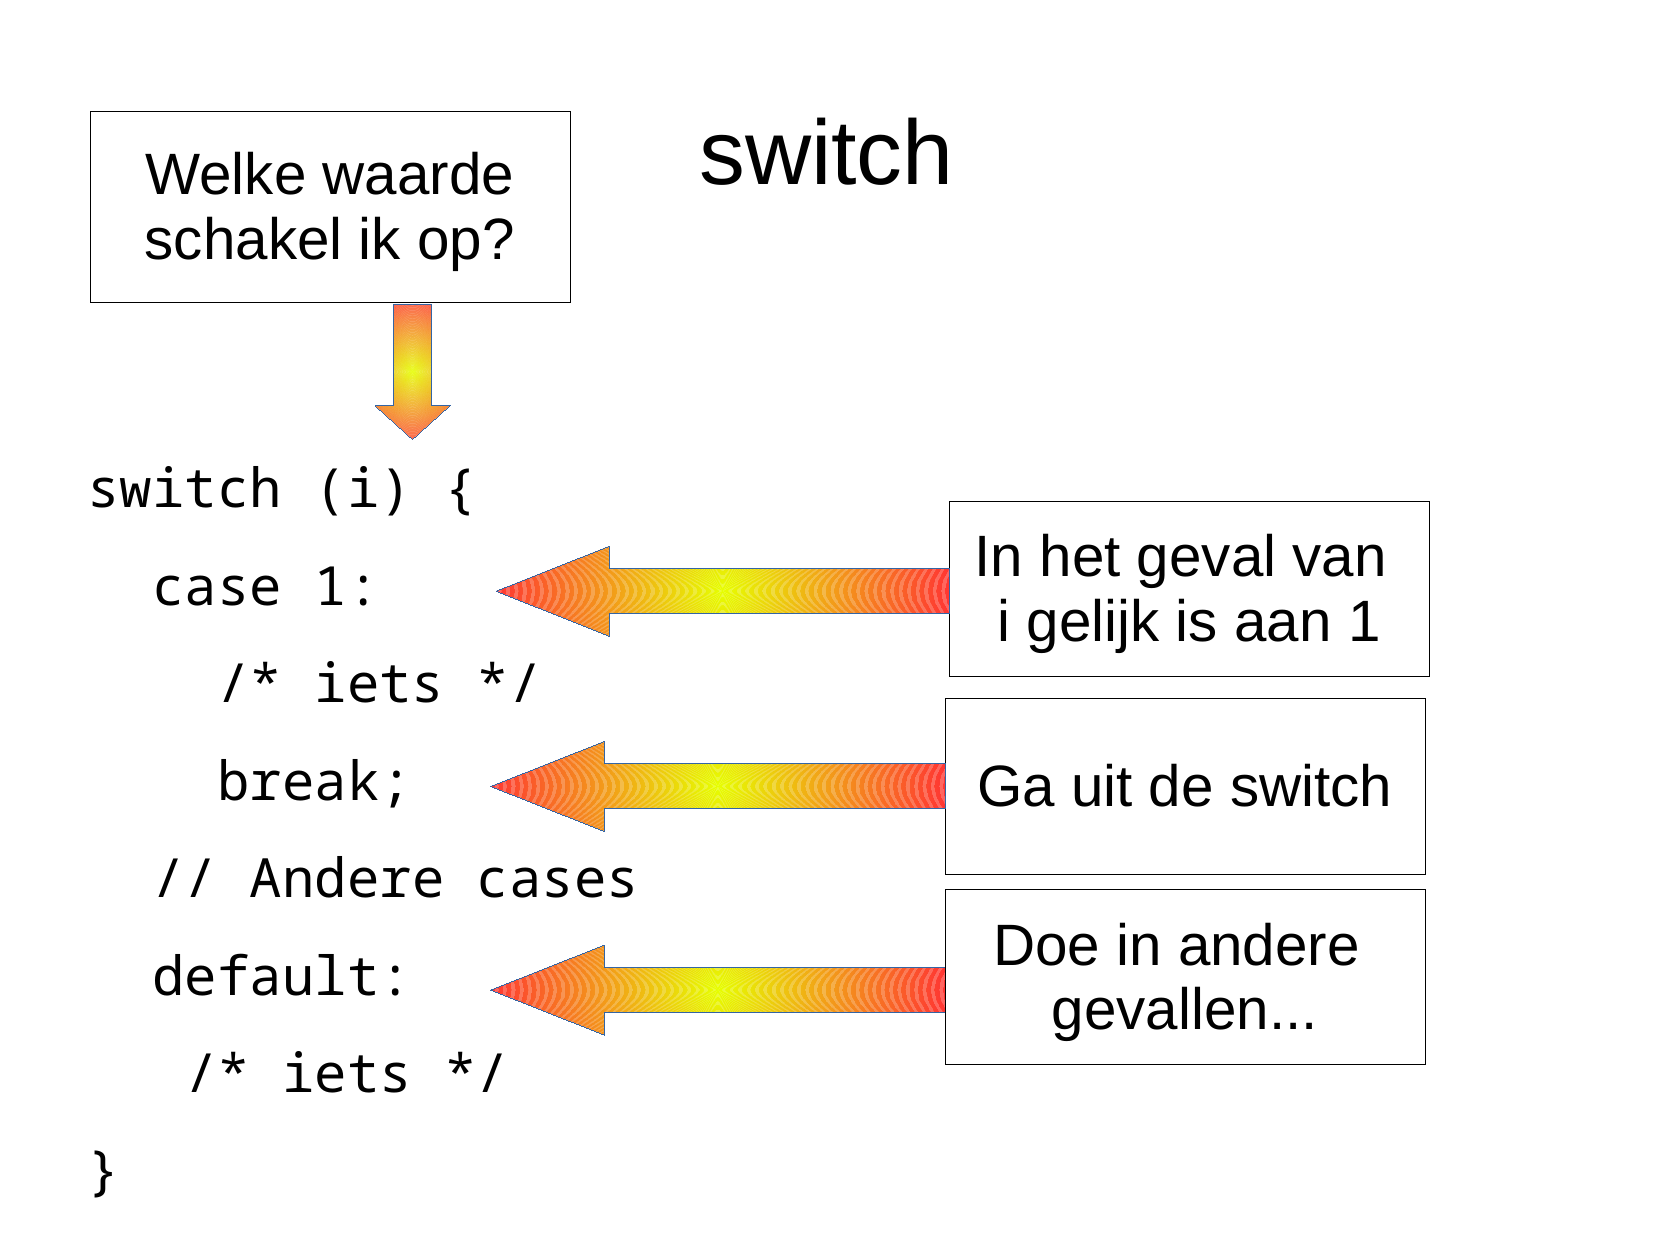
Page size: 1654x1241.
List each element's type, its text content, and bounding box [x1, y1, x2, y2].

text_box [496, 546, 950, 637]
title switch [82, 49, 1571, 257]
text_box Doe in andere gevallen... [945, 889, 1426, 1065]
list switch (i) { case 1: /* iets */ break; // Andere cases default: /* iets */ } [30, 450, 1636, 1216]
text_box Welke waarde schakel ik op? [90, 111, 571, 303]
text_box [490, 945, 945, 1036]
text_box In het geval van i gelijk is aan 1 [949, 501, 1430, 677]
text_box [375, 304, 451, 440]
text_box Ga uit de switch [945, 698, 1426, 875]
text_box [490, 741, 946, 832]
